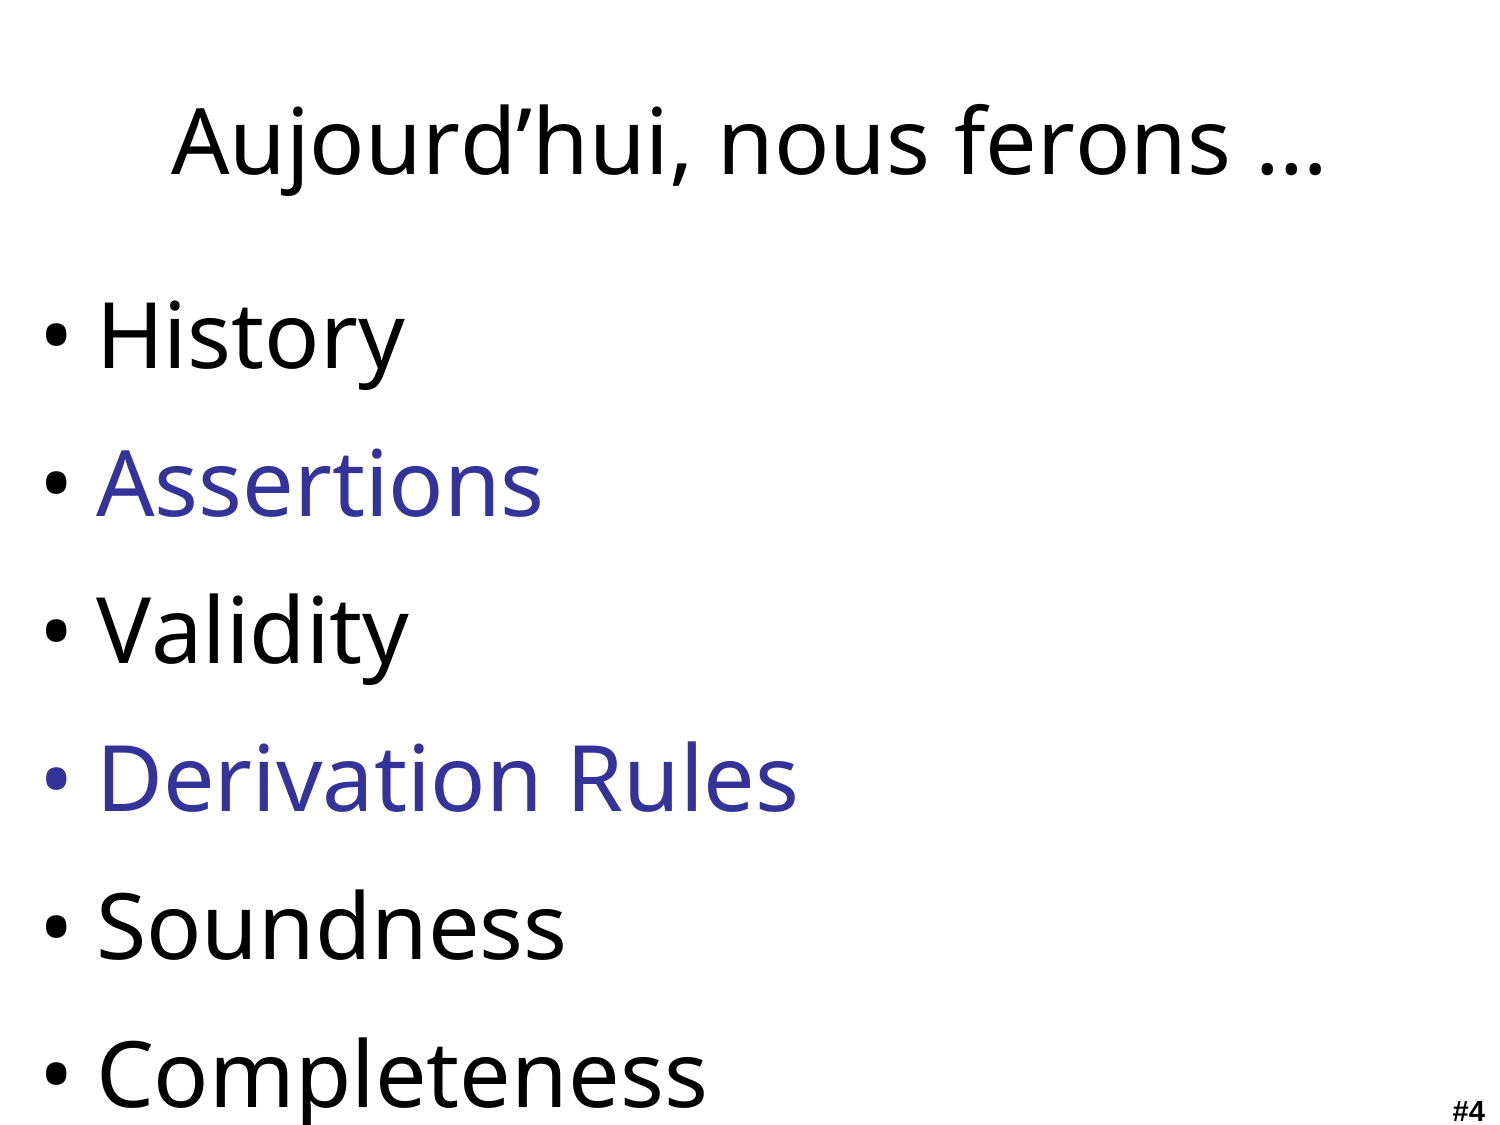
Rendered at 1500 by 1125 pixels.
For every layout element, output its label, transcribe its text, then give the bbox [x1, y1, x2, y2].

title Aujourd’hui, nous ferons … [24, 45, 1476, 233]
list History Assertions Validity Derivation Rules Soundness Completeness [24, 262, 1476, 1101]
